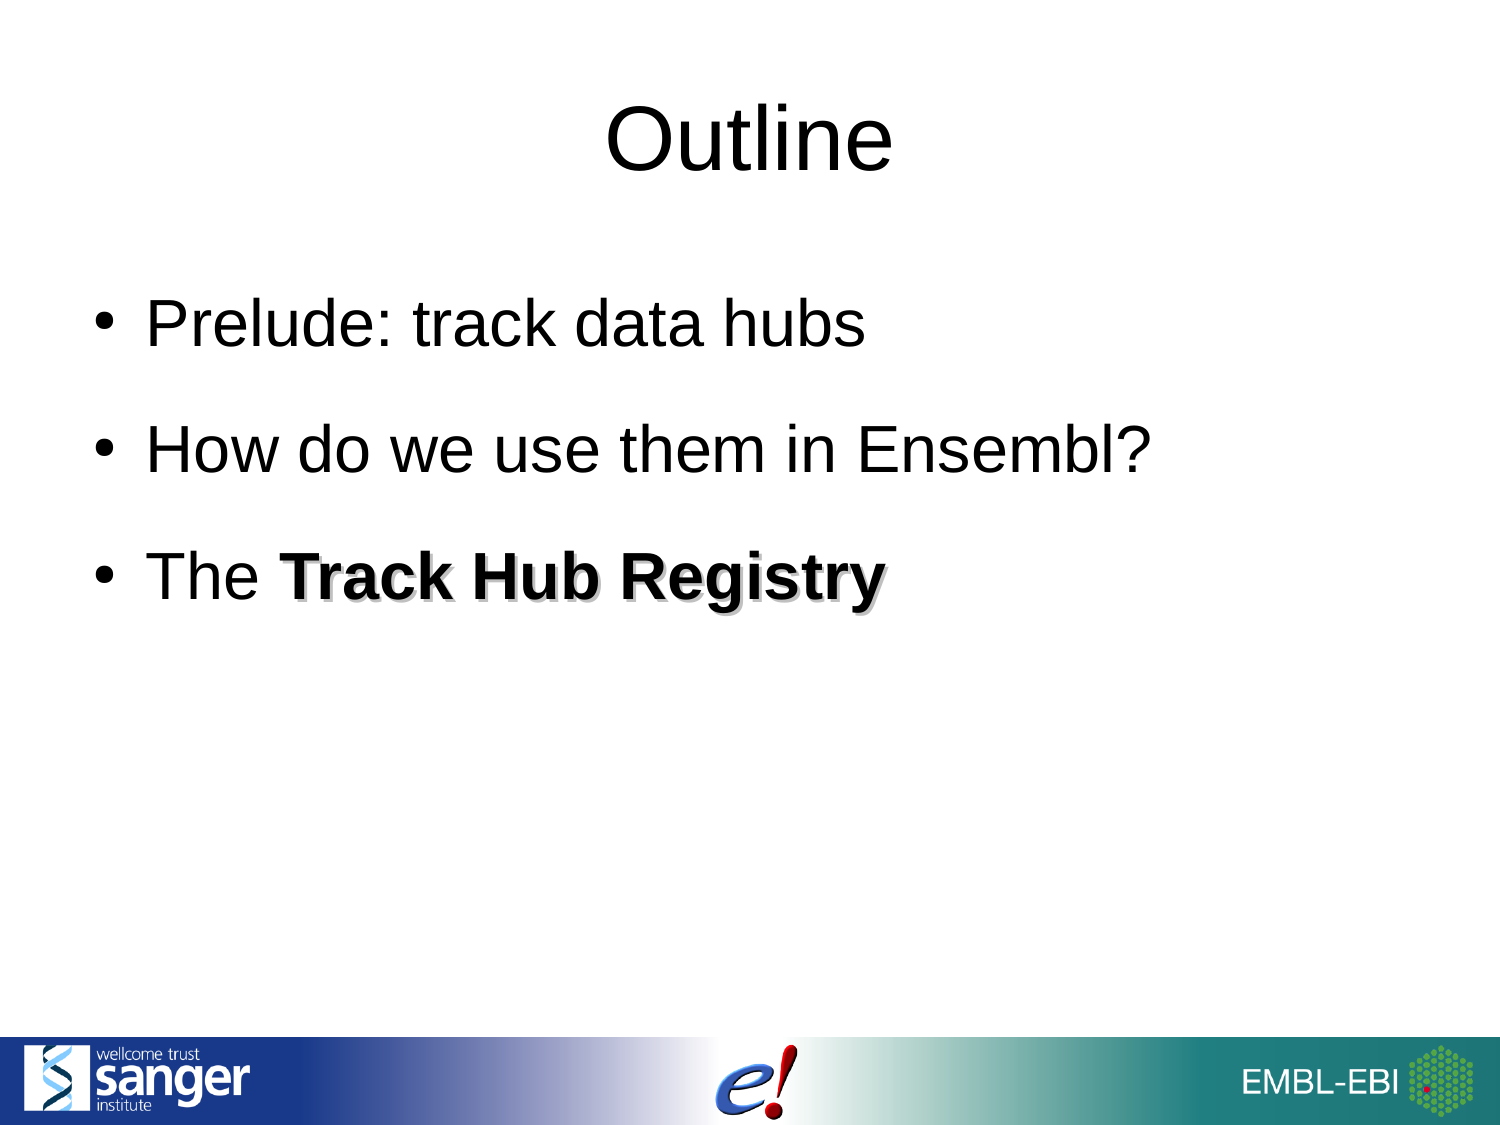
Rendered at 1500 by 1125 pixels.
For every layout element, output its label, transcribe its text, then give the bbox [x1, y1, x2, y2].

list Prelude: track data hubs How do we use them in Ensembl? The Track Hub Registry [75, 263, 1395, 916]
title Outline [75, 44, 1425, 233]
picture [0, 1037, 1500, 1125]
